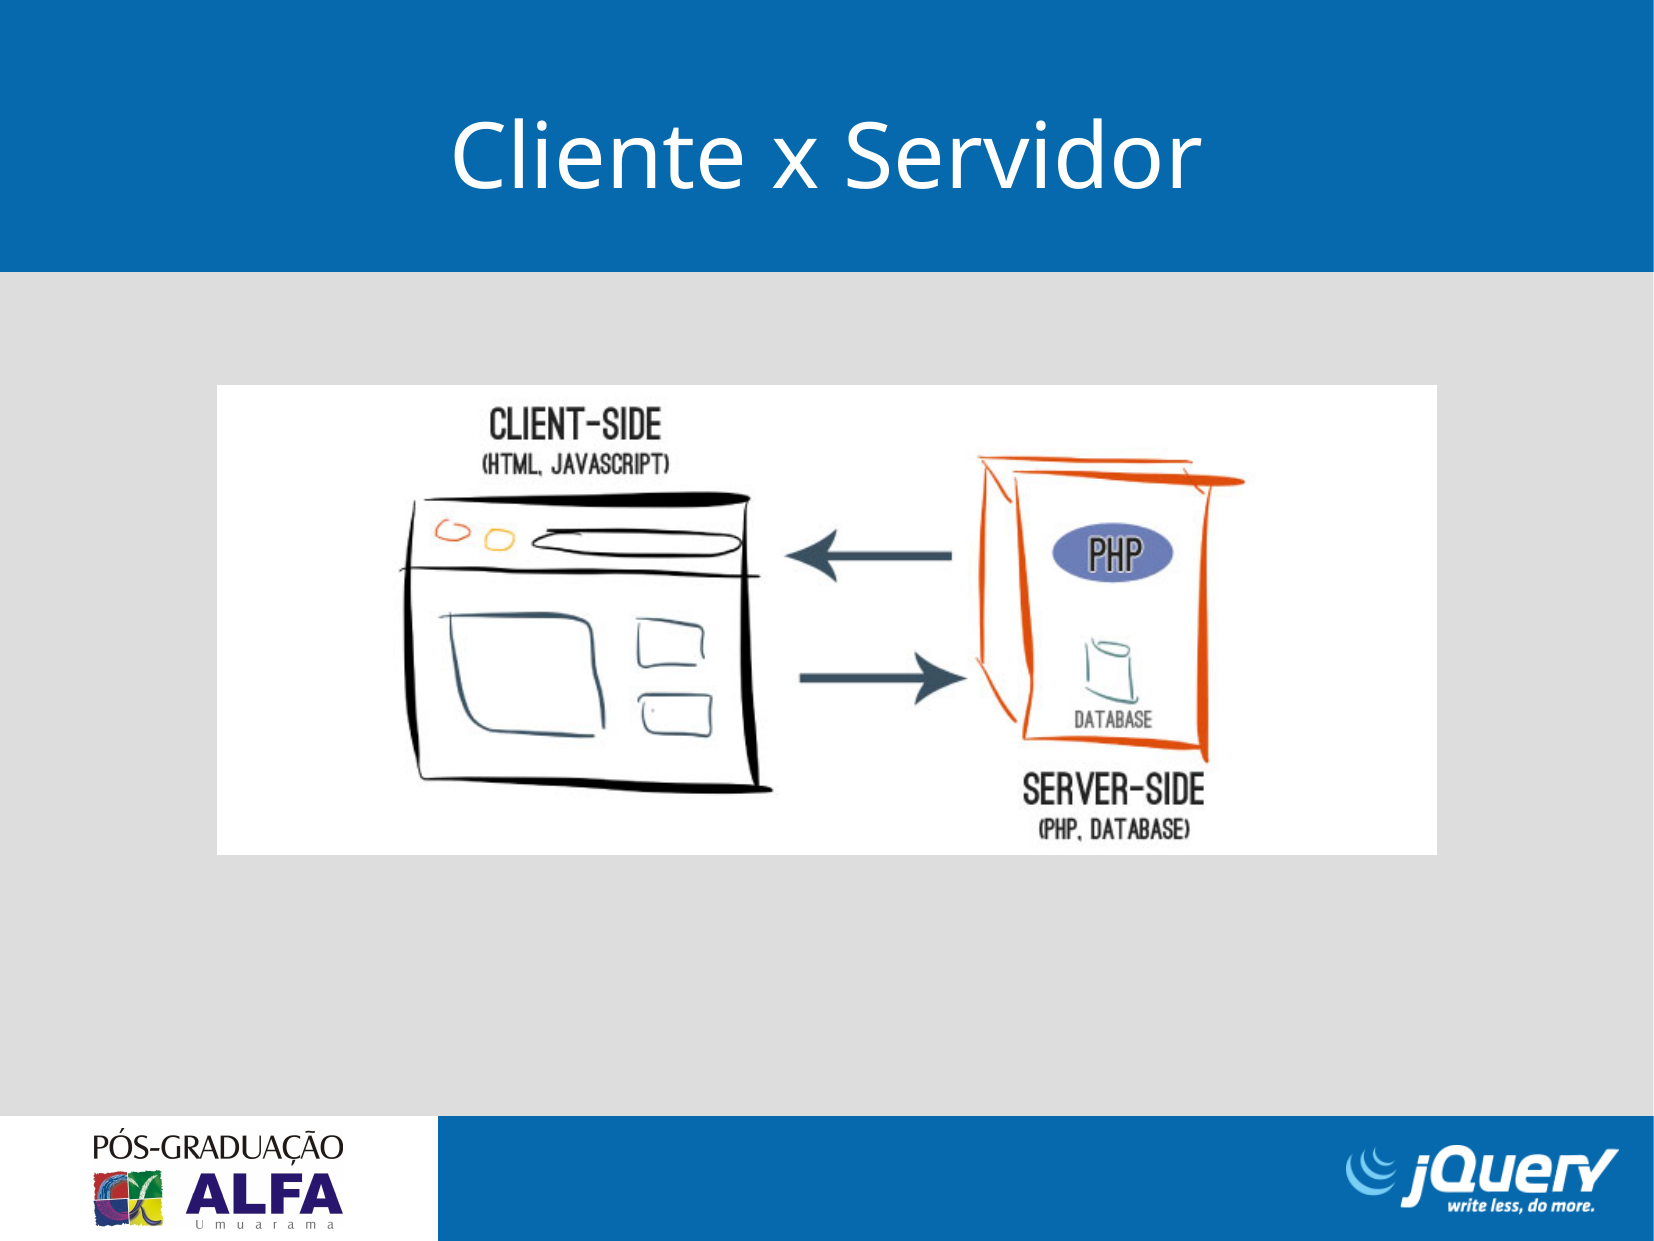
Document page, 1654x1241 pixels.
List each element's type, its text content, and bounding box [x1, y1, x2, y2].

picture [0, 0, 1654, 272]
picture [217, 385, 1437, 855]
title Cliente x Servidor [82, 49, 1571, 257]
picture [93, 1128, 343, 1229]
picture [438, 1116, 1654, 1241]
